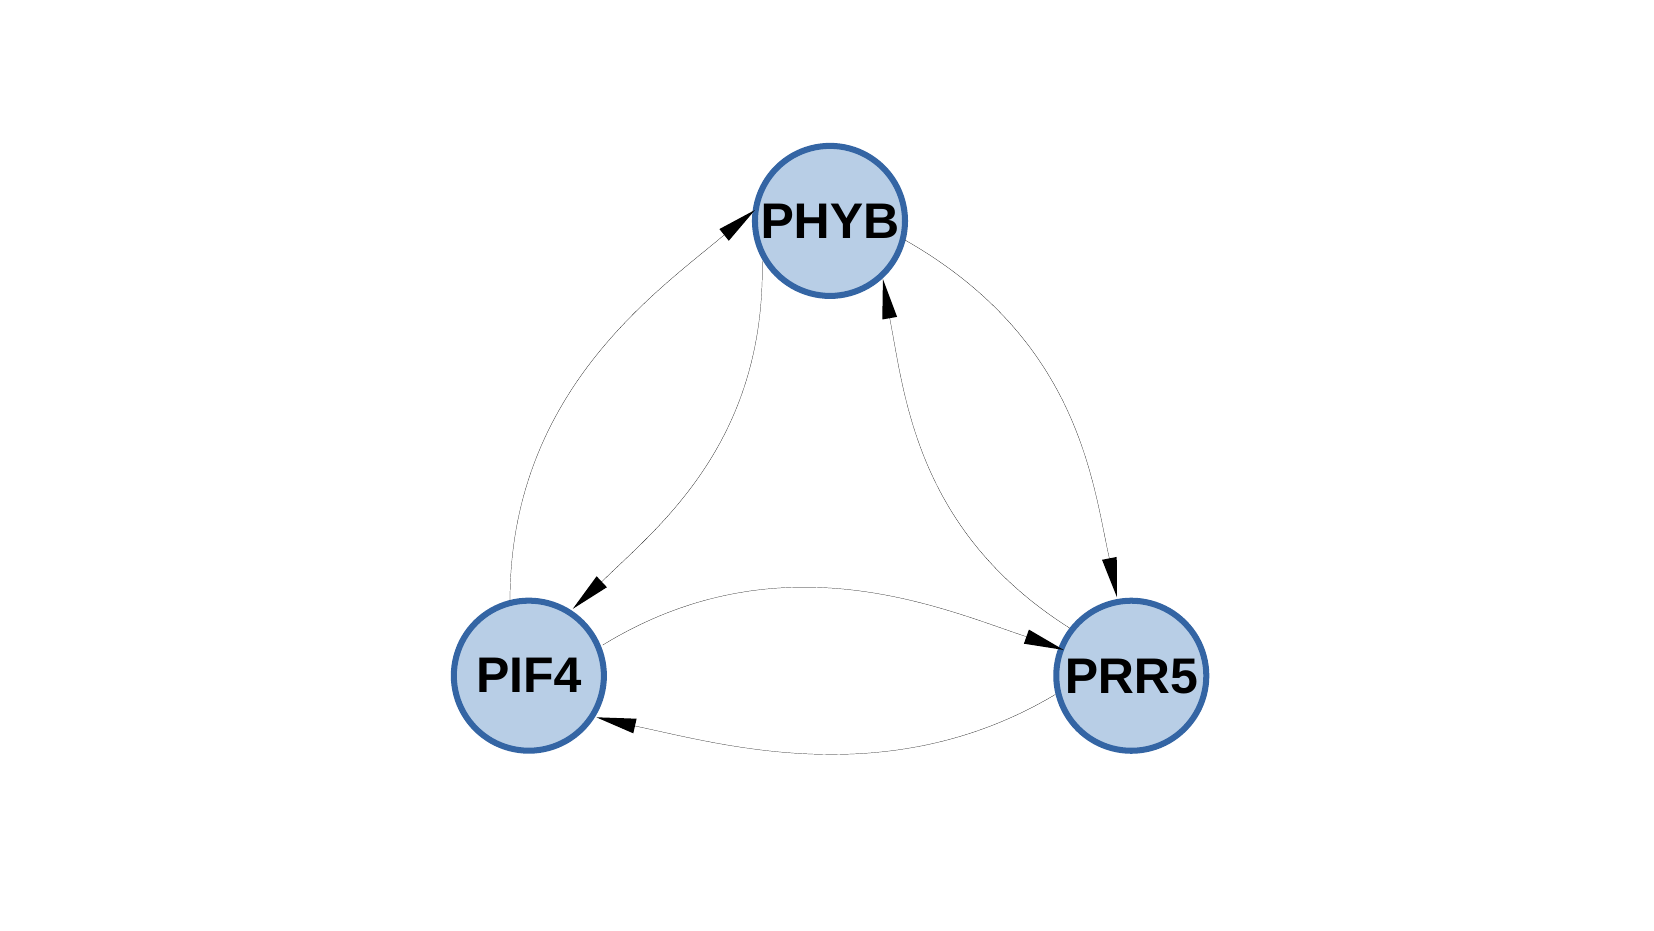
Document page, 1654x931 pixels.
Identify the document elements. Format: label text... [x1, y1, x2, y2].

text_box PRR5 [1056, 600, 1207, 751]
text_box PIF4 [453, 600, 604, 751]
text_box PHYB [754, 145, 906, 296]
